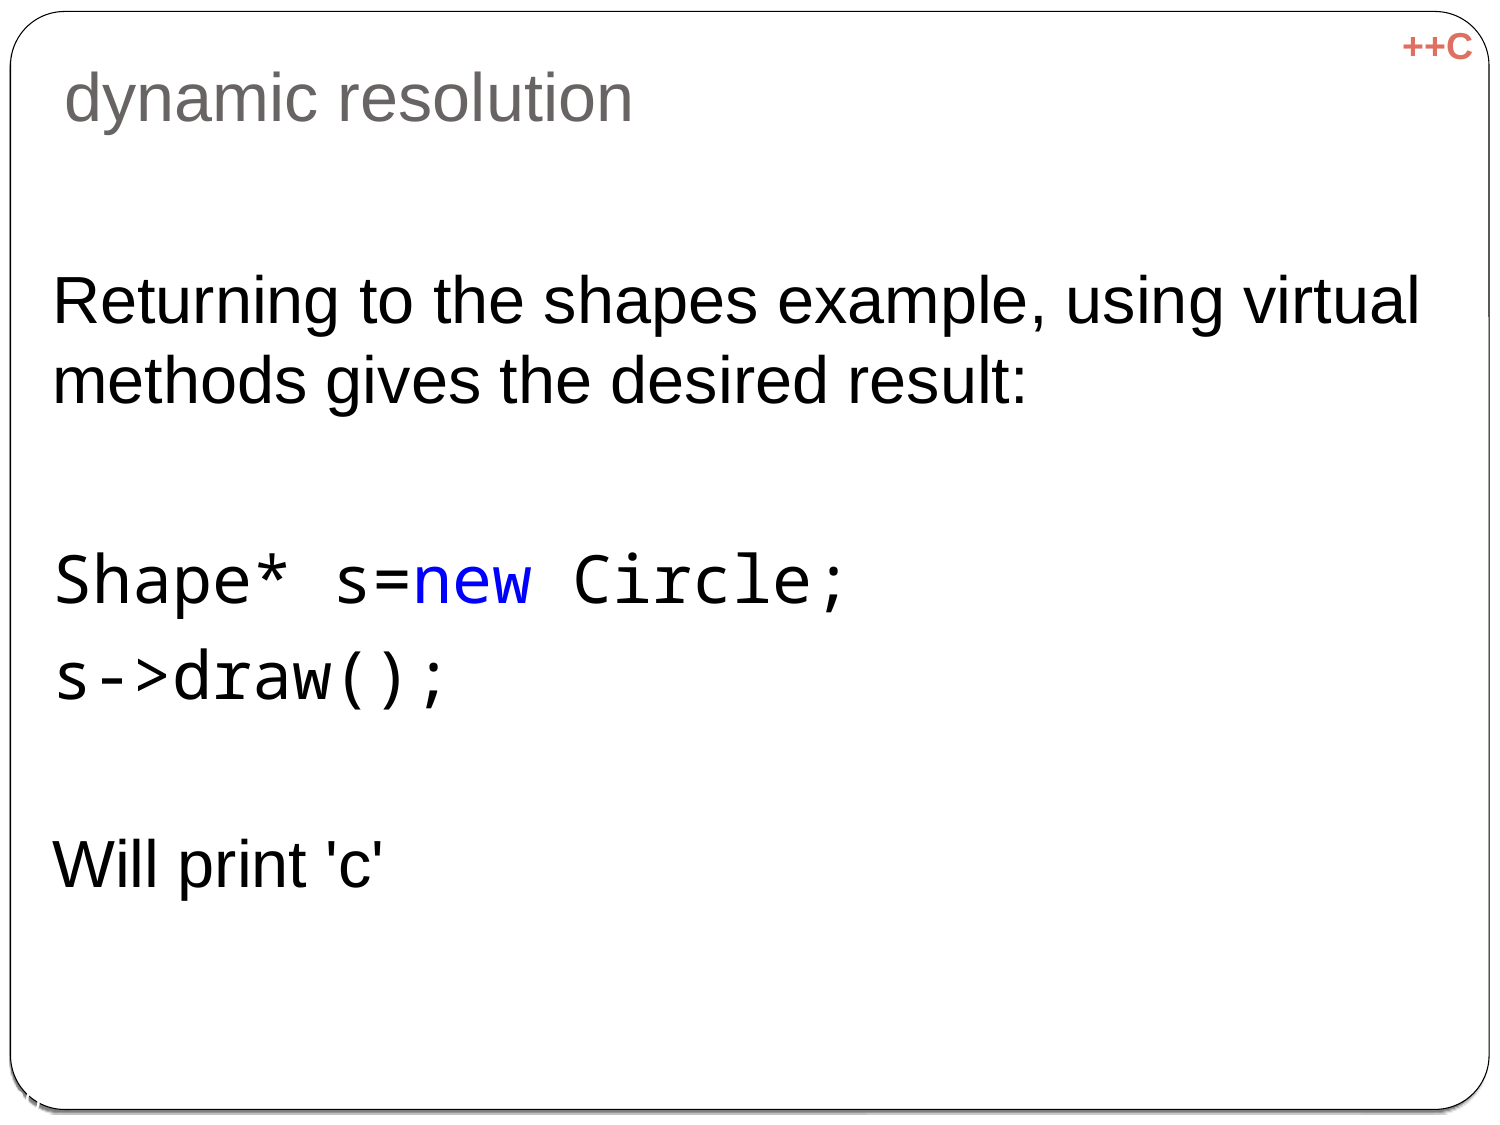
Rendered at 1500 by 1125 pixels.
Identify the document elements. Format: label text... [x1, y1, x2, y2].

list Returning to the shapes example, using virtual methods gives the desired result: Shape* s=new Circle; s->draw(); Will print 'c' [37, 162, 1463, 1088]
title dynamic resolution [50, 45, 1450, 150]
slide_number <number> [0, 1074, 50, 1125]
